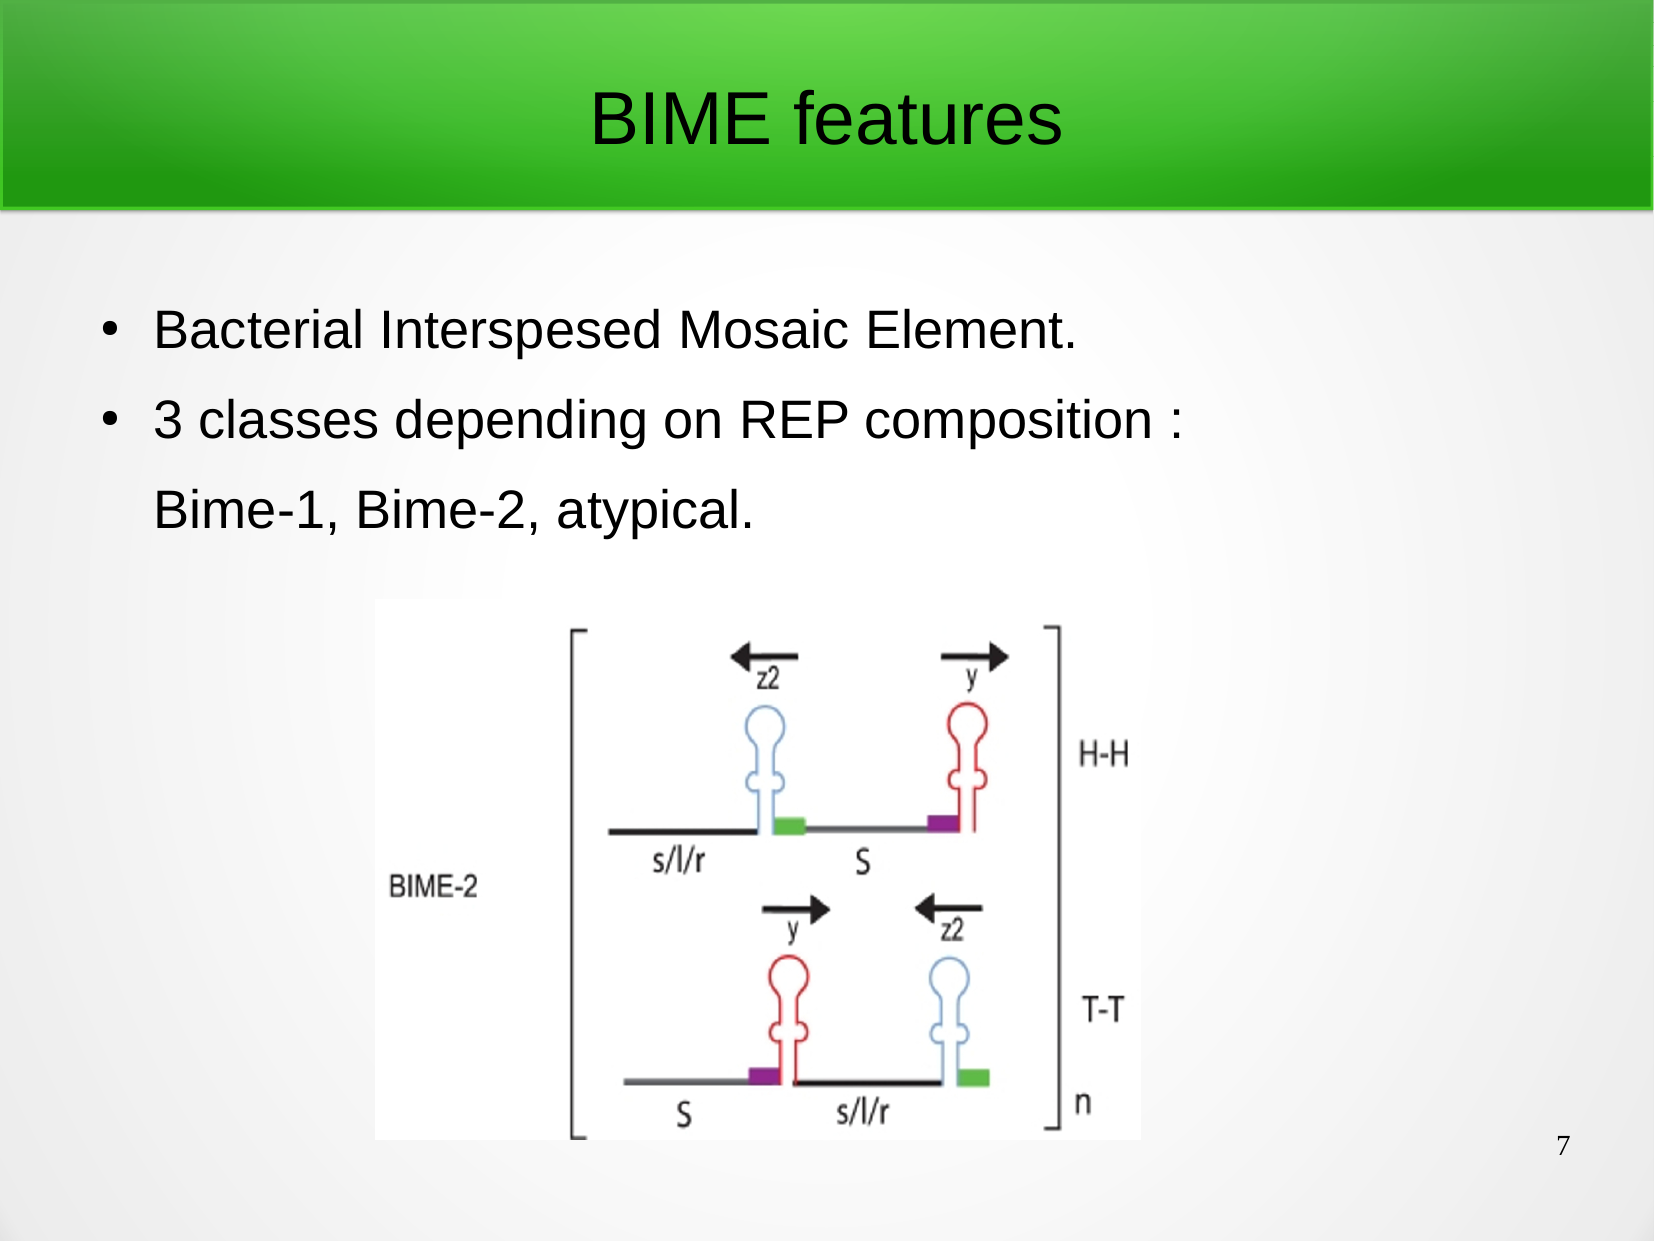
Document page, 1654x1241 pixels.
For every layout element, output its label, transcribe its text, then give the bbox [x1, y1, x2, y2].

picture [375, 599, 1141, 1141]
title BIME features [82, 47, 1571, 189]
list Bacterial Interspesed Mosaic Element. 3 classes depending on REP composition : Bime-1, Bime-2, atypical. [82, 299, 1571, 1019]
